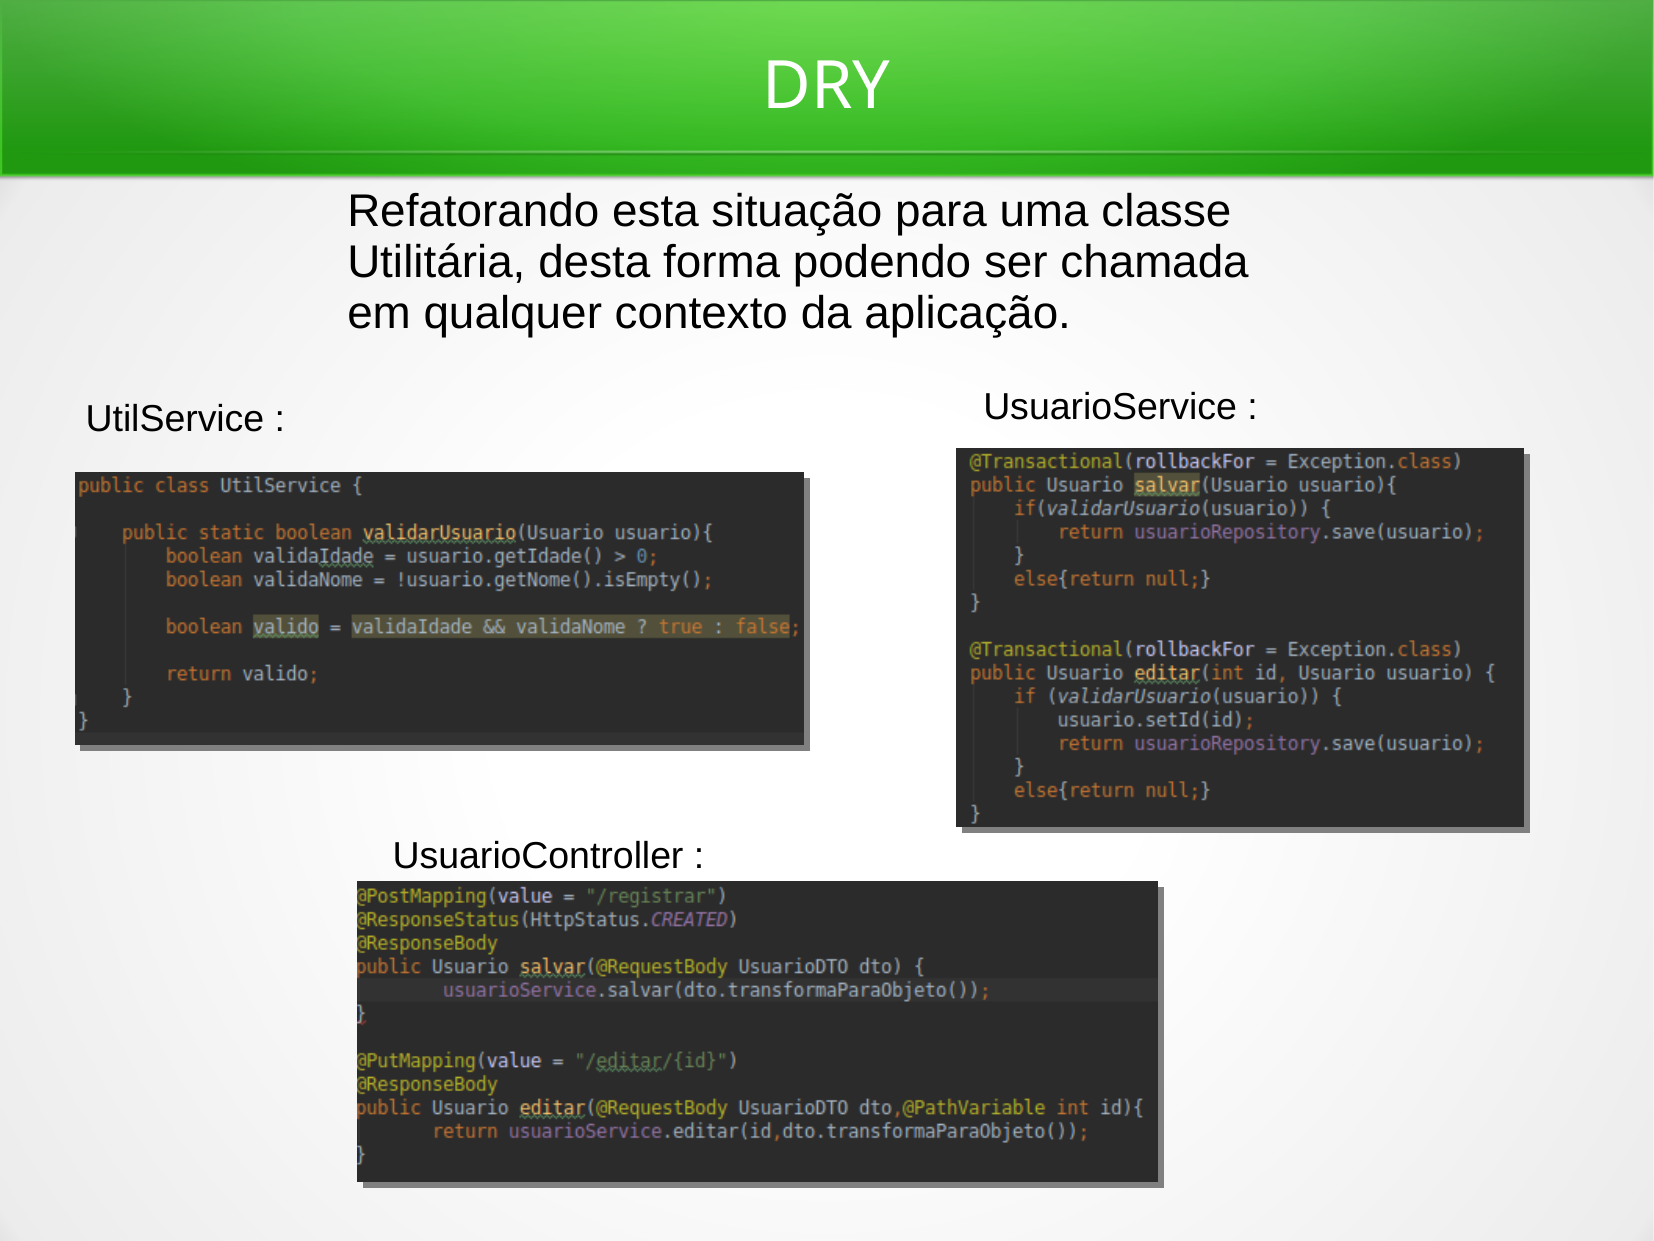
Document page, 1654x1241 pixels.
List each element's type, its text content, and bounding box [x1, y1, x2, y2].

text_box Refatorando esta situação para uma classe Utilitária, desta forma podendo ser chamada em qualquer contexto da aplicação. [332, 177, 1382, 367]
text_box UsuarioController : [377, 826, 720, 884]
picture [0, 0, 1654, 1241]
title DRY [82, 11, 1571, 154]
text_box UsuarioService : [968, 377, 1273, 435]
text_box UtilService : [70, 389, 301, 447]
